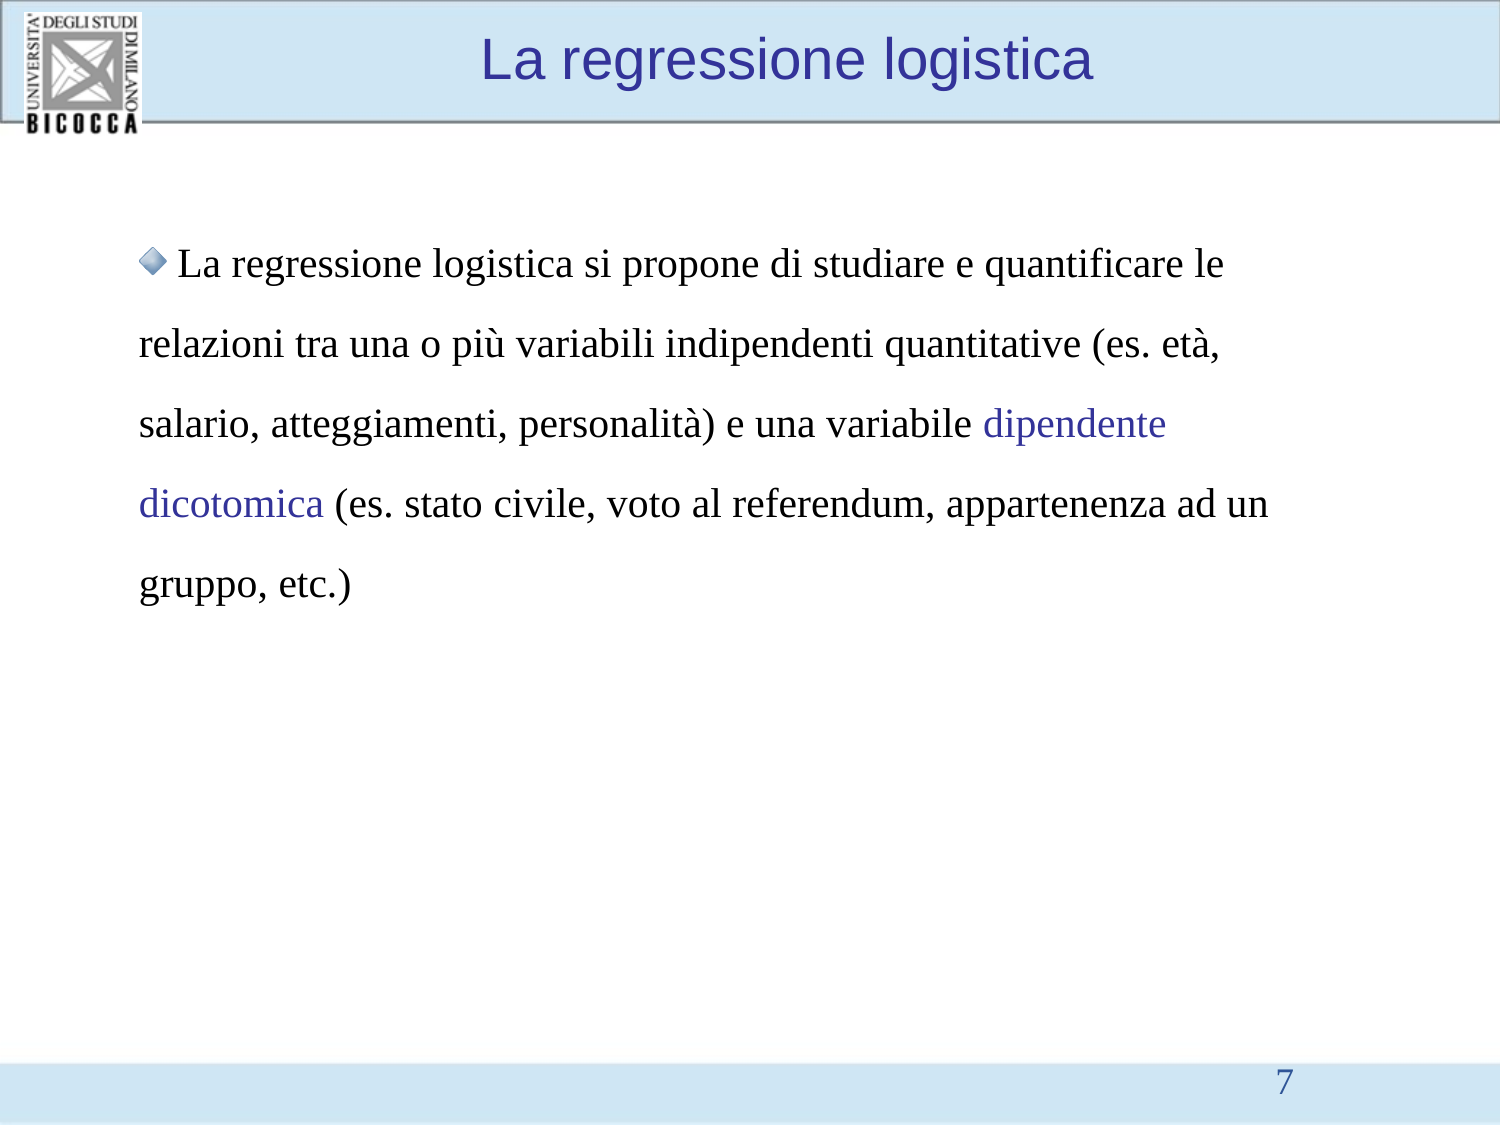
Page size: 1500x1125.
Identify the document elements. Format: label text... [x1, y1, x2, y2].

text_box La regressione logistica si propone di studiare e quantificare le relazioni tra una o più variabili indipendenti quantitative (es. età, salario, atteggiamenti, personalità) e una variabile dipendente dicotomica (es. stato civile, voto al referendum, appartenenza ad un gruppo, etc.) [123, 198, 1368, 747]
title La regressione logistica [113, 0, 1463, 158]
picture [0, 0, 1500, 1125]
